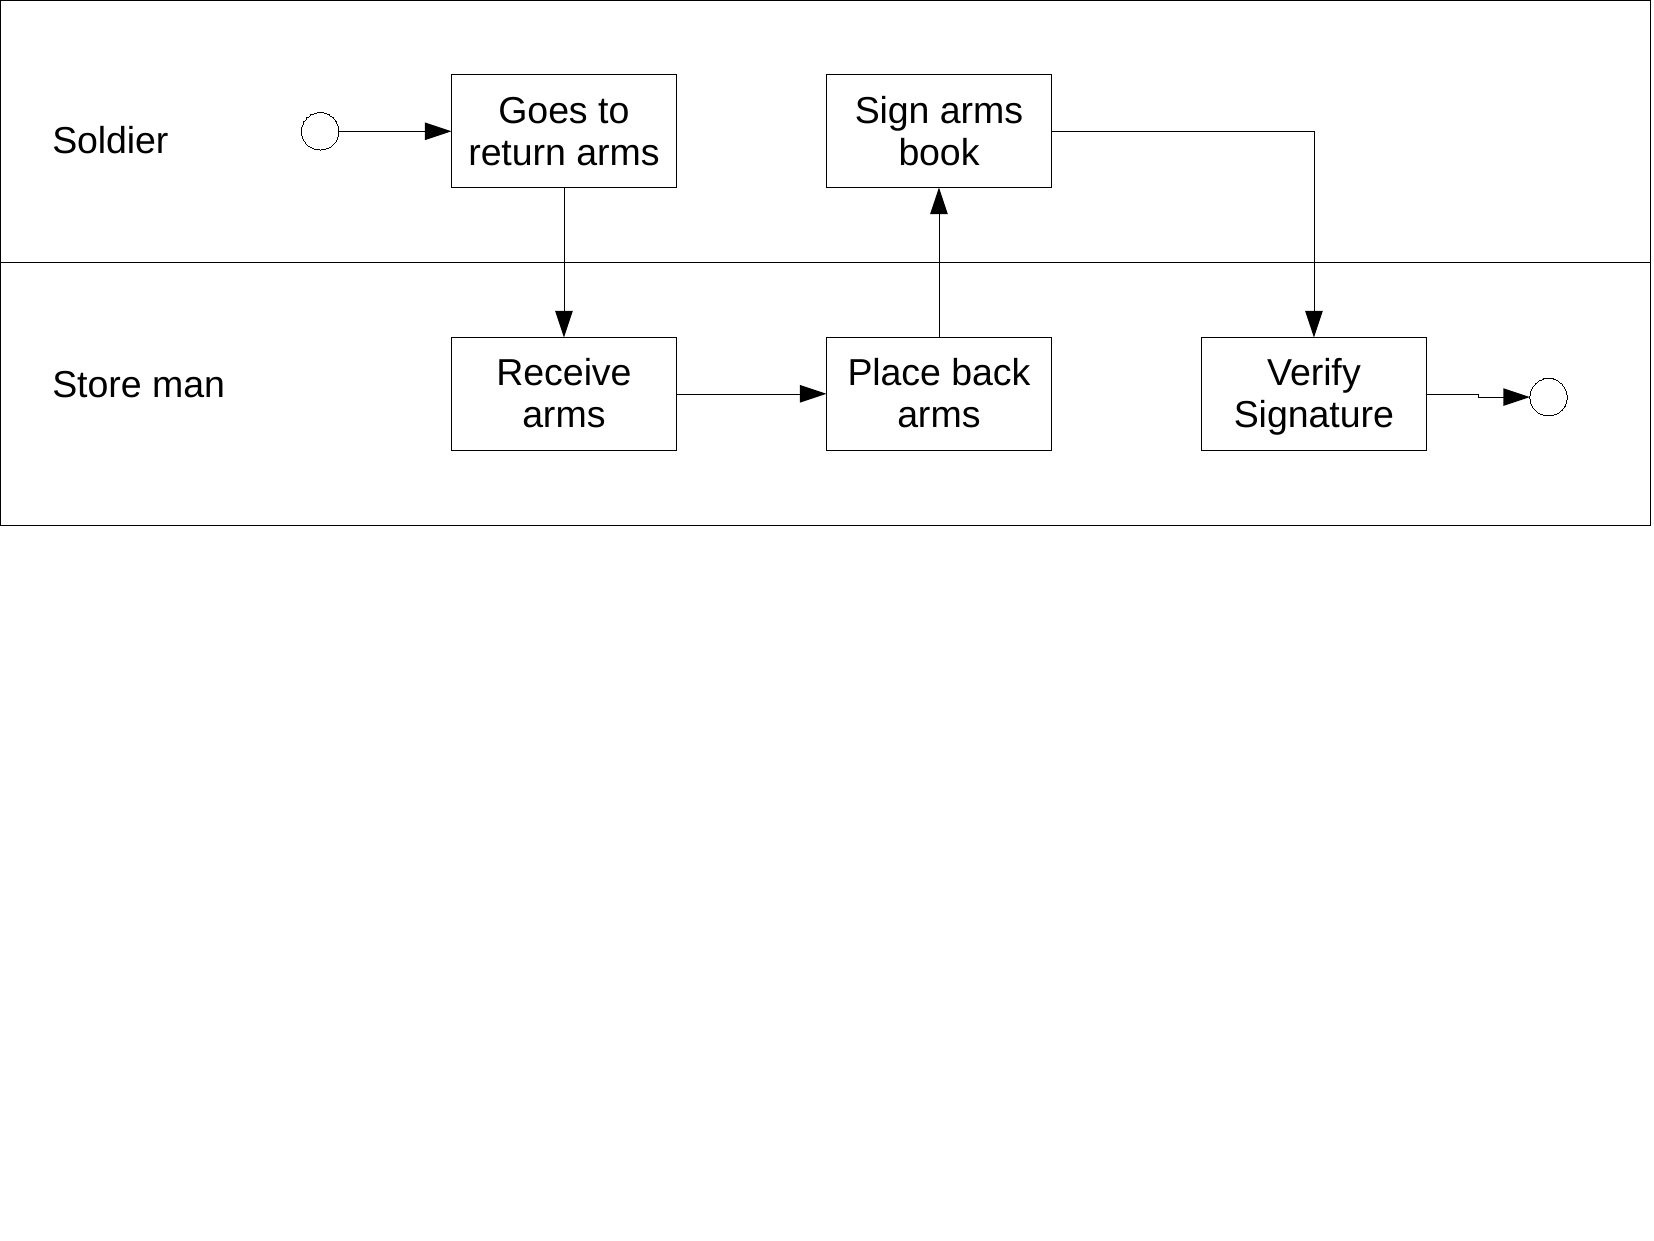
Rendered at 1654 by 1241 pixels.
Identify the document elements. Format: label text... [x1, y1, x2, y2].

text_box Soldier [37, 112, 184, 170]
text_box Verify Signature [1201, 337, 1427, 451]
text_box Store man [37, 355, 240, 413]
text_box [0, 0, 1651, 526]
text_box Sign arms book [826, 74, 1052, 188]
text_box Place back arms [826, 337, 1052, 451]
text_box Receive arms [451, 337, 677, 451]
text_box Goes to return arms [451, 74, 677, 188]
